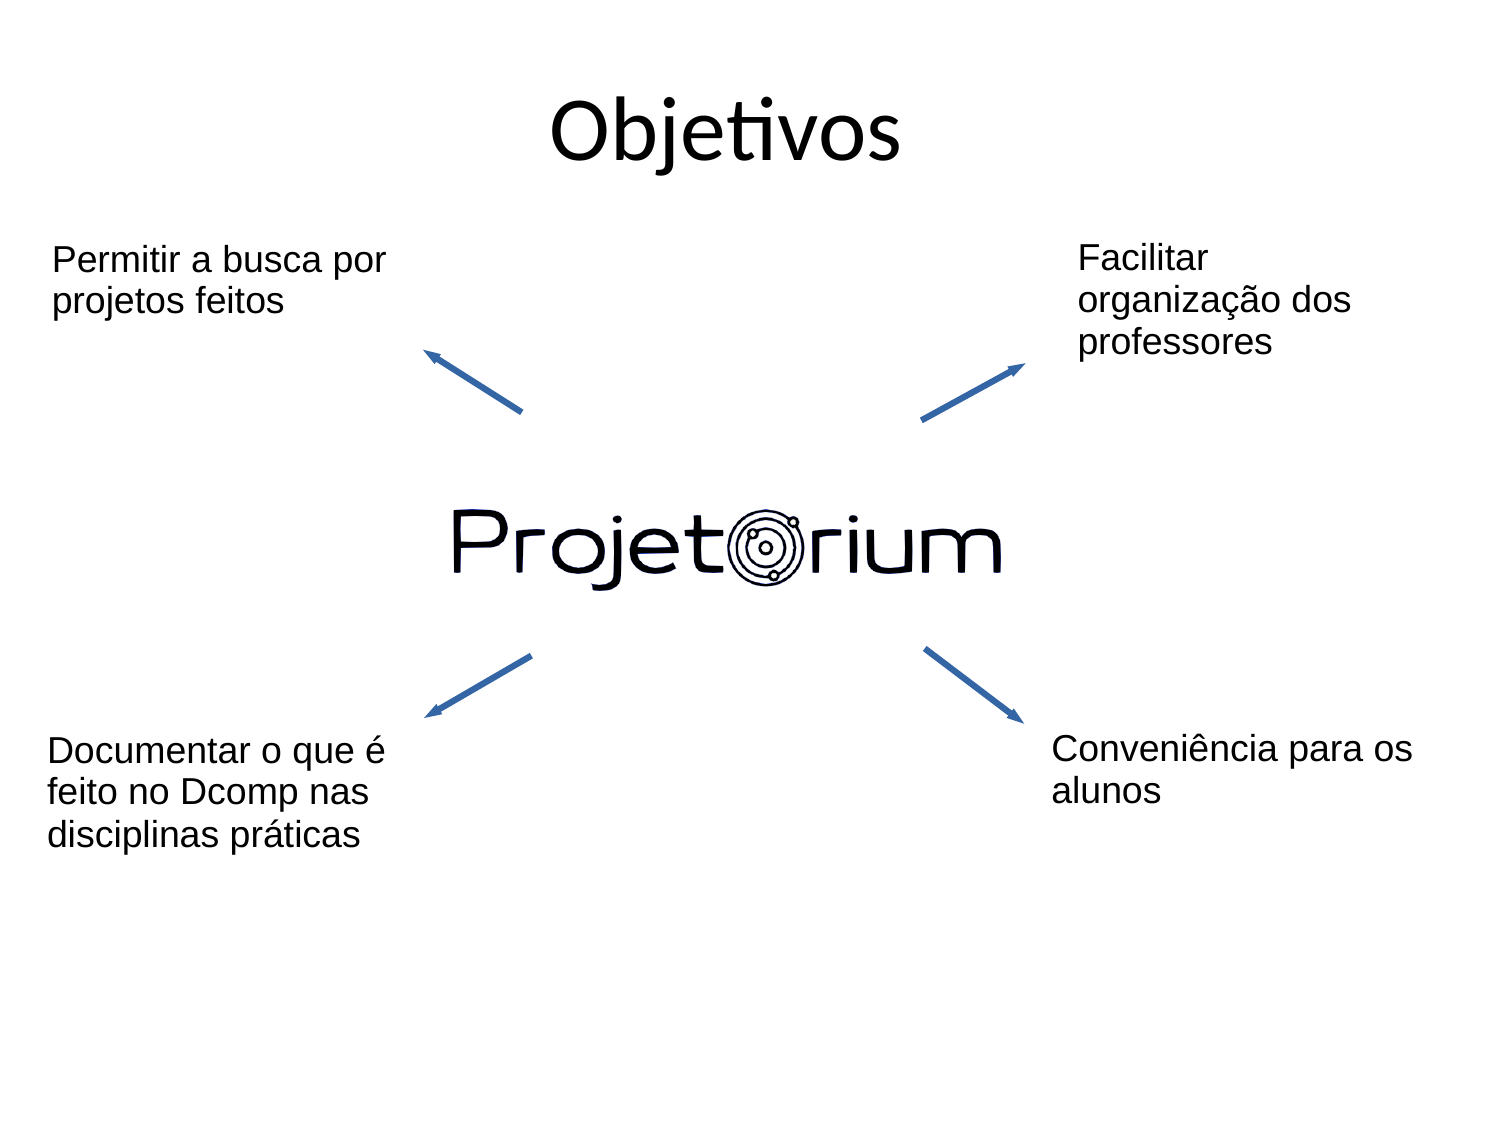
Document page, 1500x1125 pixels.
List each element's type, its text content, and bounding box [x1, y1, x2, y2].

picture [435, 423, 1026, 649]
text_box Permitir a busca por projetos feitos [37, 230, 406, 336]
title Objetivos [51, 30, 1402, 218]
text_box Conveniência para os alunos [1036, 720, 1443, 826]
text_box Facilitar organização dos professores [1062, 228, 1374, 379]
text_box Documentar o que é feito no Dcomp nas disciplinas práticas [32, 721, 432, 872]
